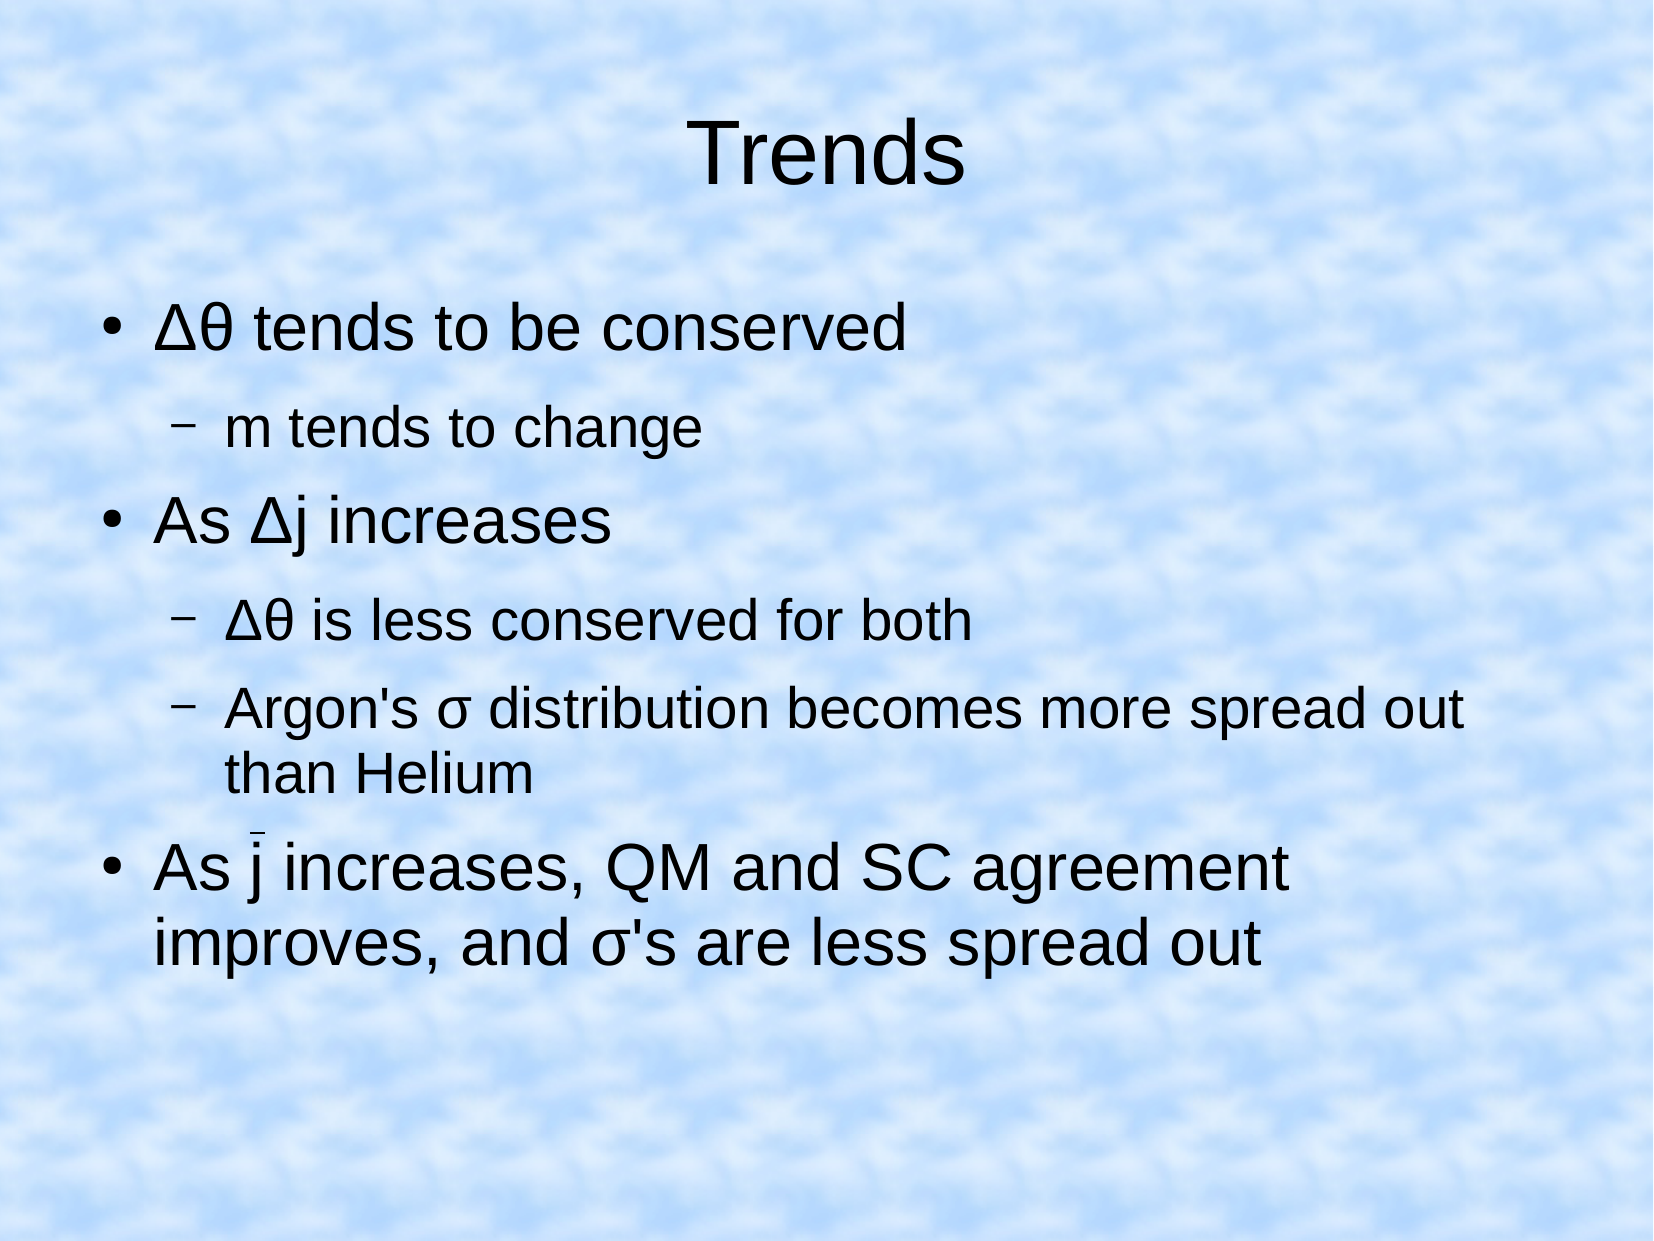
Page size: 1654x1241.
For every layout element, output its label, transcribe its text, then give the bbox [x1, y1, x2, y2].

picture [0, 0, 1654, 1241]
list Δθ tends to be conserved m tends to change As Δj increases Δθ is less conserved for both Argon's σ distribution becomes more spread out than Helium As j increases, QM and SC agreement improves, and σ's are less spread out [82, 290, 1571, 1201]
title Trends [82, 49, 1571, 257]
